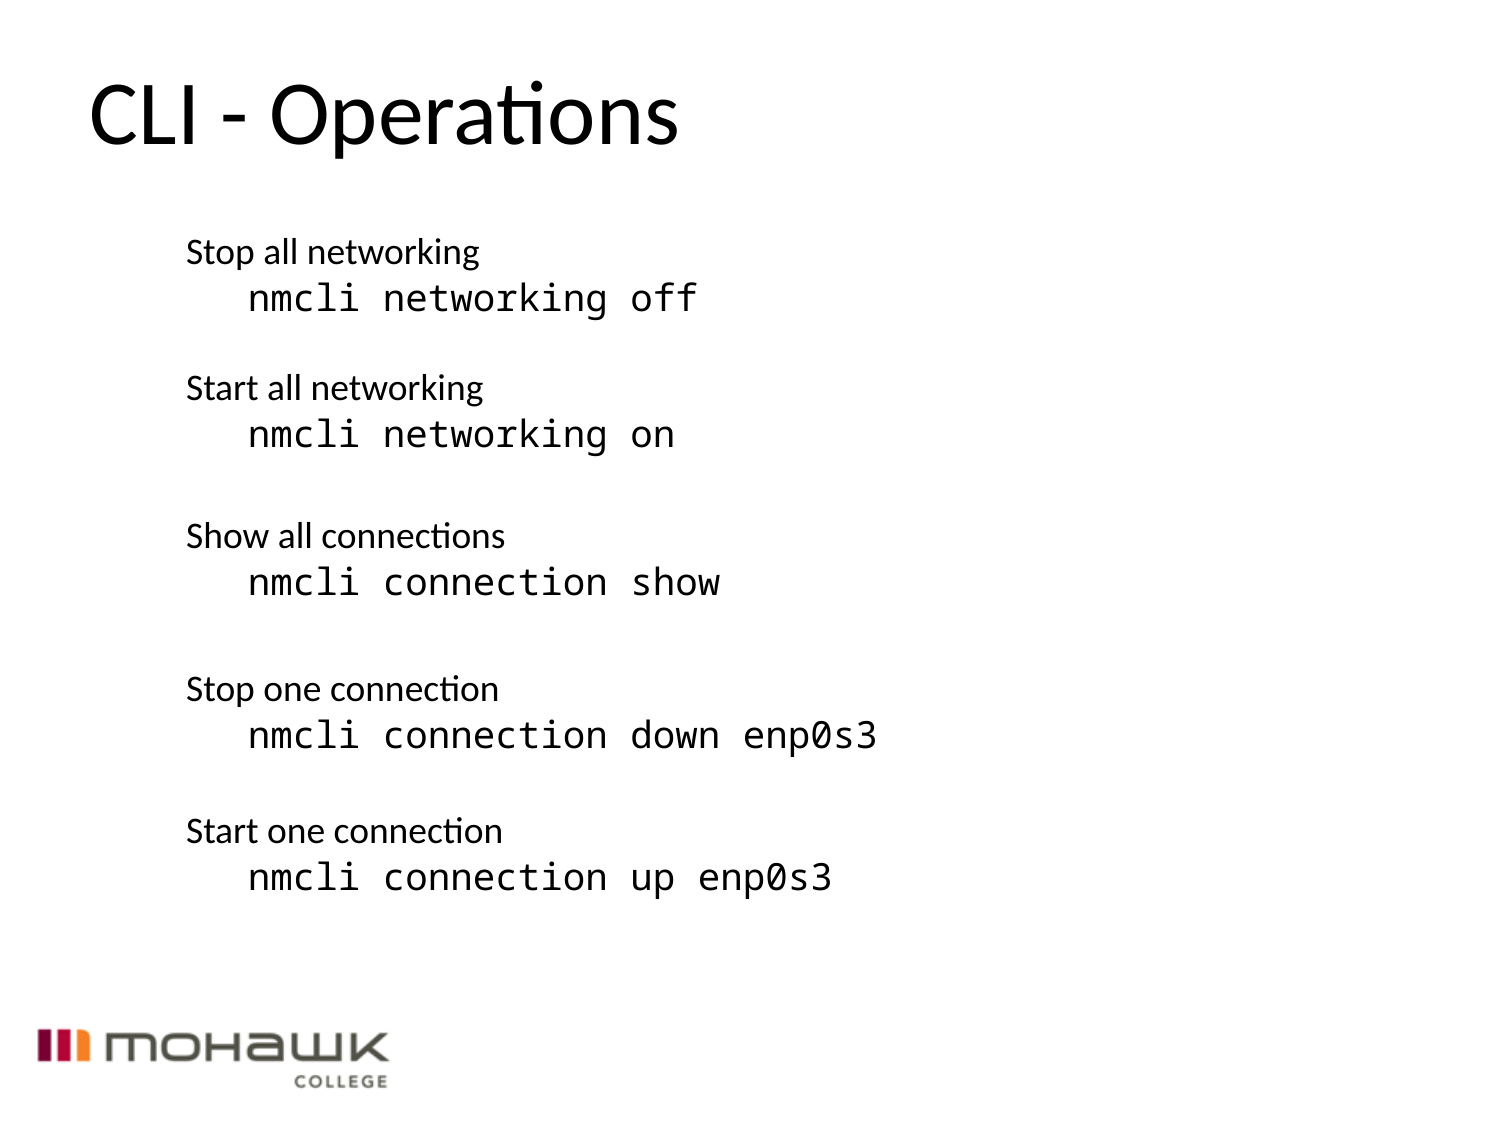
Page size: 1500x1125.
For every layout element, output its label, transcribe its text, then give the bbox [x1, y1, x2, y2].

list nmcli networking off [233, 278, 931, 337]
list nmcli networking on [233, 414, 931, 473]
list Stop one connection [171, 656, 1309, 715]
picture [5, 1000, 422, 1118]
list Show all connections [171, 503, 1309, 562]
list nmcli connection down enp0s3 [233, 715, 931, 774]
title CLI - Operations [75, 45, 1425, 166]
list nmcli connection up enp0s3 [233, 857, 931, 916]
list Start all networking [171, 355, 1309, 414]
list nmcli connection show [233, 562, 931, 621]
list Stop all networking [171, 219, 1309, 278]
list Start one connection [171, 798, 1309, 857]
